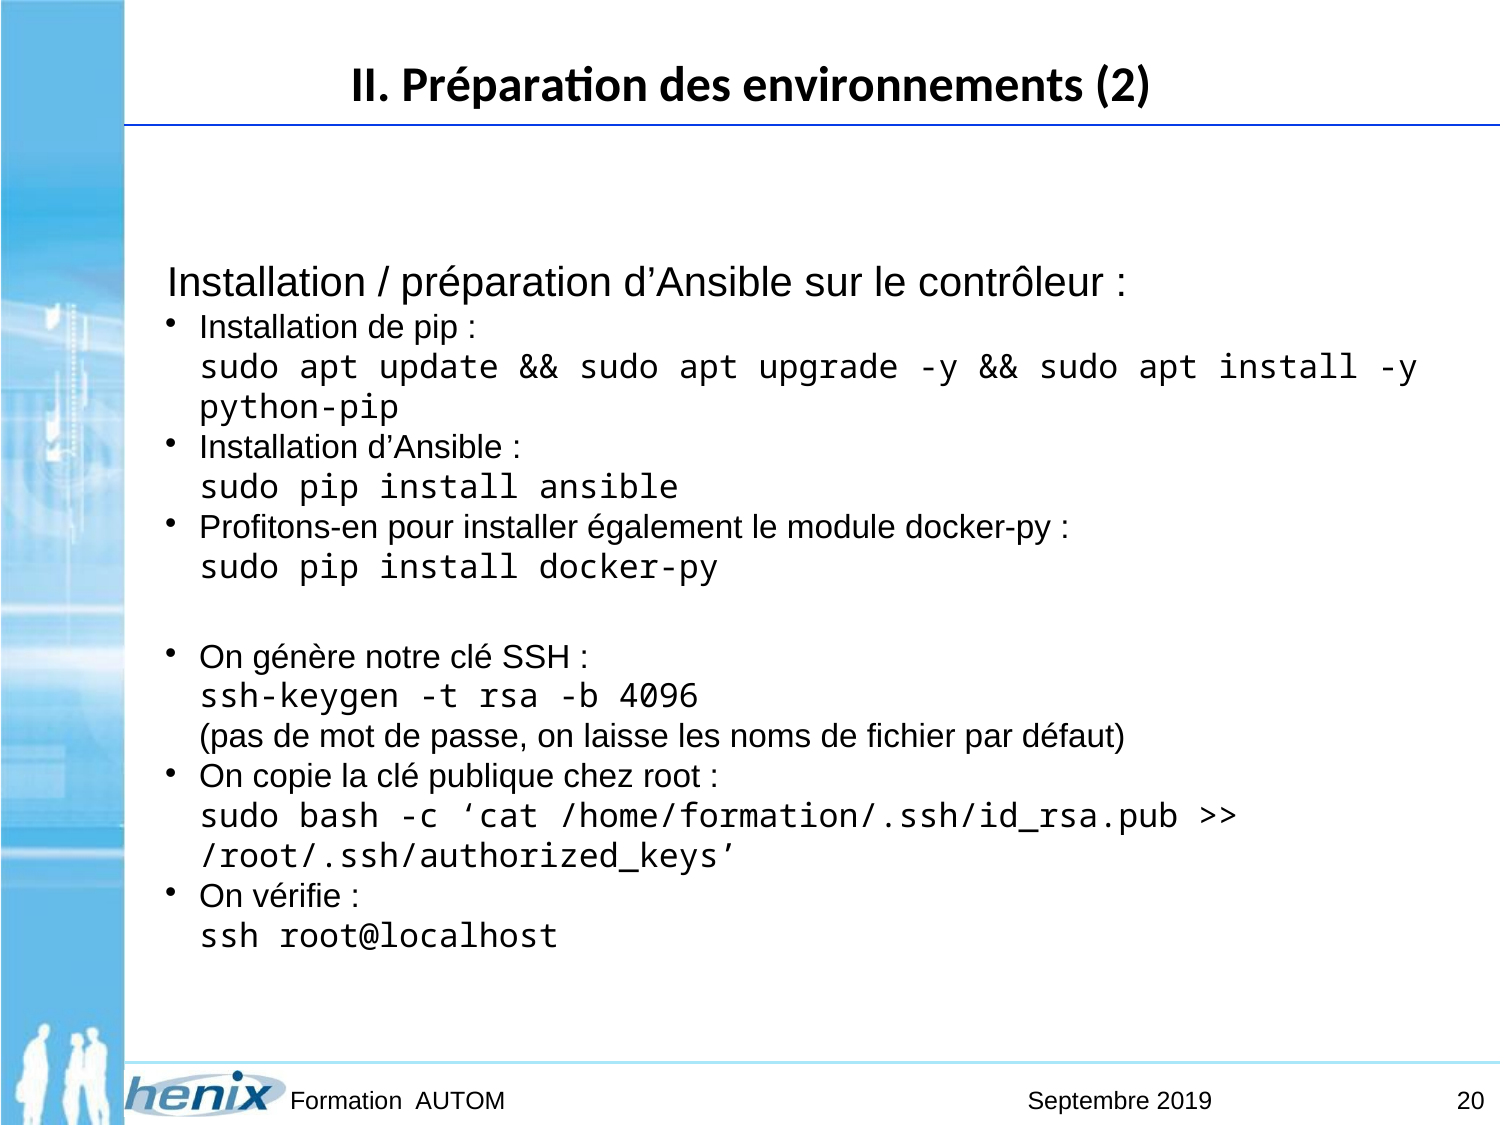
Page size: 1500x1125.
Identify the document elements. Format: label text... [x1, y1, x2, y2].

text_box 20 [1454, 1084, 1488, 1115]
text_box [123, 1070, 287, 1117]
text_box II. Préparation des environnements (2) [138, 50, 1363, 112]
text_box Septembre 2019 [1025, 1084, 1312, 1115]
text_box Installation / préparation d’Ansible sur le contrôleur : Installation de pip : sudo apt update && sudo apt upgrade -y && sudo apt install -y python-pip Installation d’Ansible : sudo pip install ansible Profitons-en pour installer également le module docker-py : sudo pip install docker-py On génère notre clé SSH : ssh-keygen -t rsa -b 4096 (pas de mot de passe, on laisse les noms de fichier par défaut) On copie la clé publique chez root : sudo bash -c ‘cat /home/formation/.ssh/id_rsa.pub >> /root/.ssh/authorized_keys’ On vérifie : ssh root@localhost [150, 247, 1438, 1040]
text_box Formation AUTOM [288, 1084, 507, 1115]
picture [0, 0, 126, 1125]
